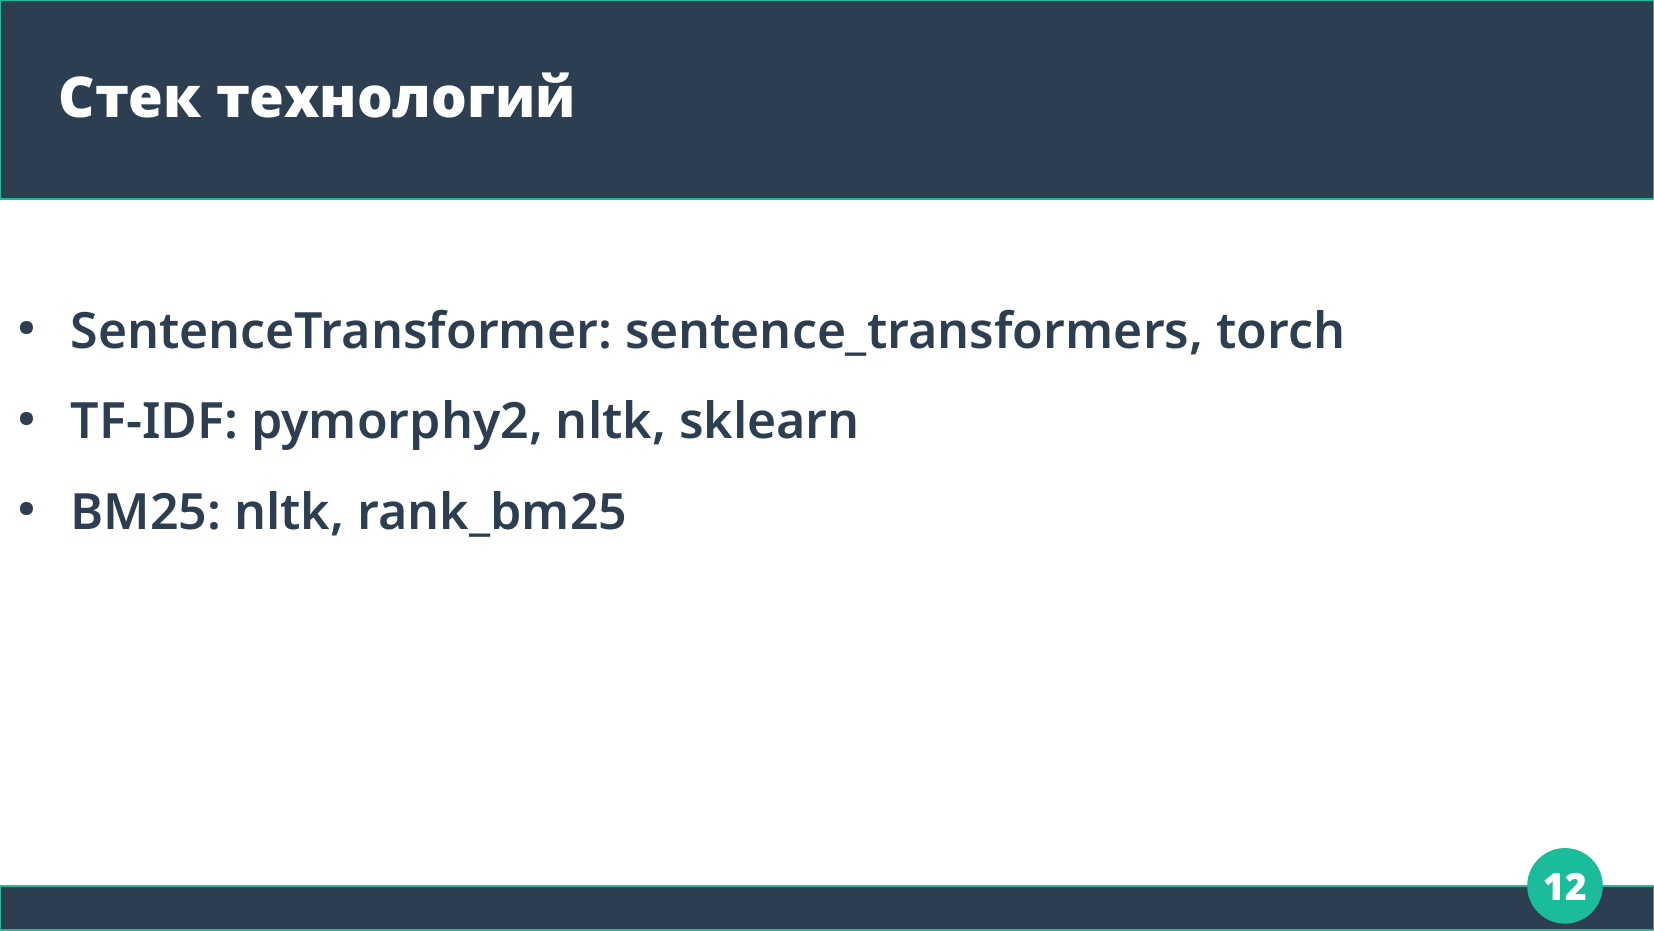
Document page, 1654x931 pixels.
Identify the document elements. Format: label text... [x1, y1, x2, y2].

title Стек технологий [59, 37, 1595, 156]
list SentenceTransformer: sentence_transformers, torch TF-IDF: pymorphy2, nltk, sklearn BM25: nltk, rank_bm25 [0, 204, 1536, 826]
